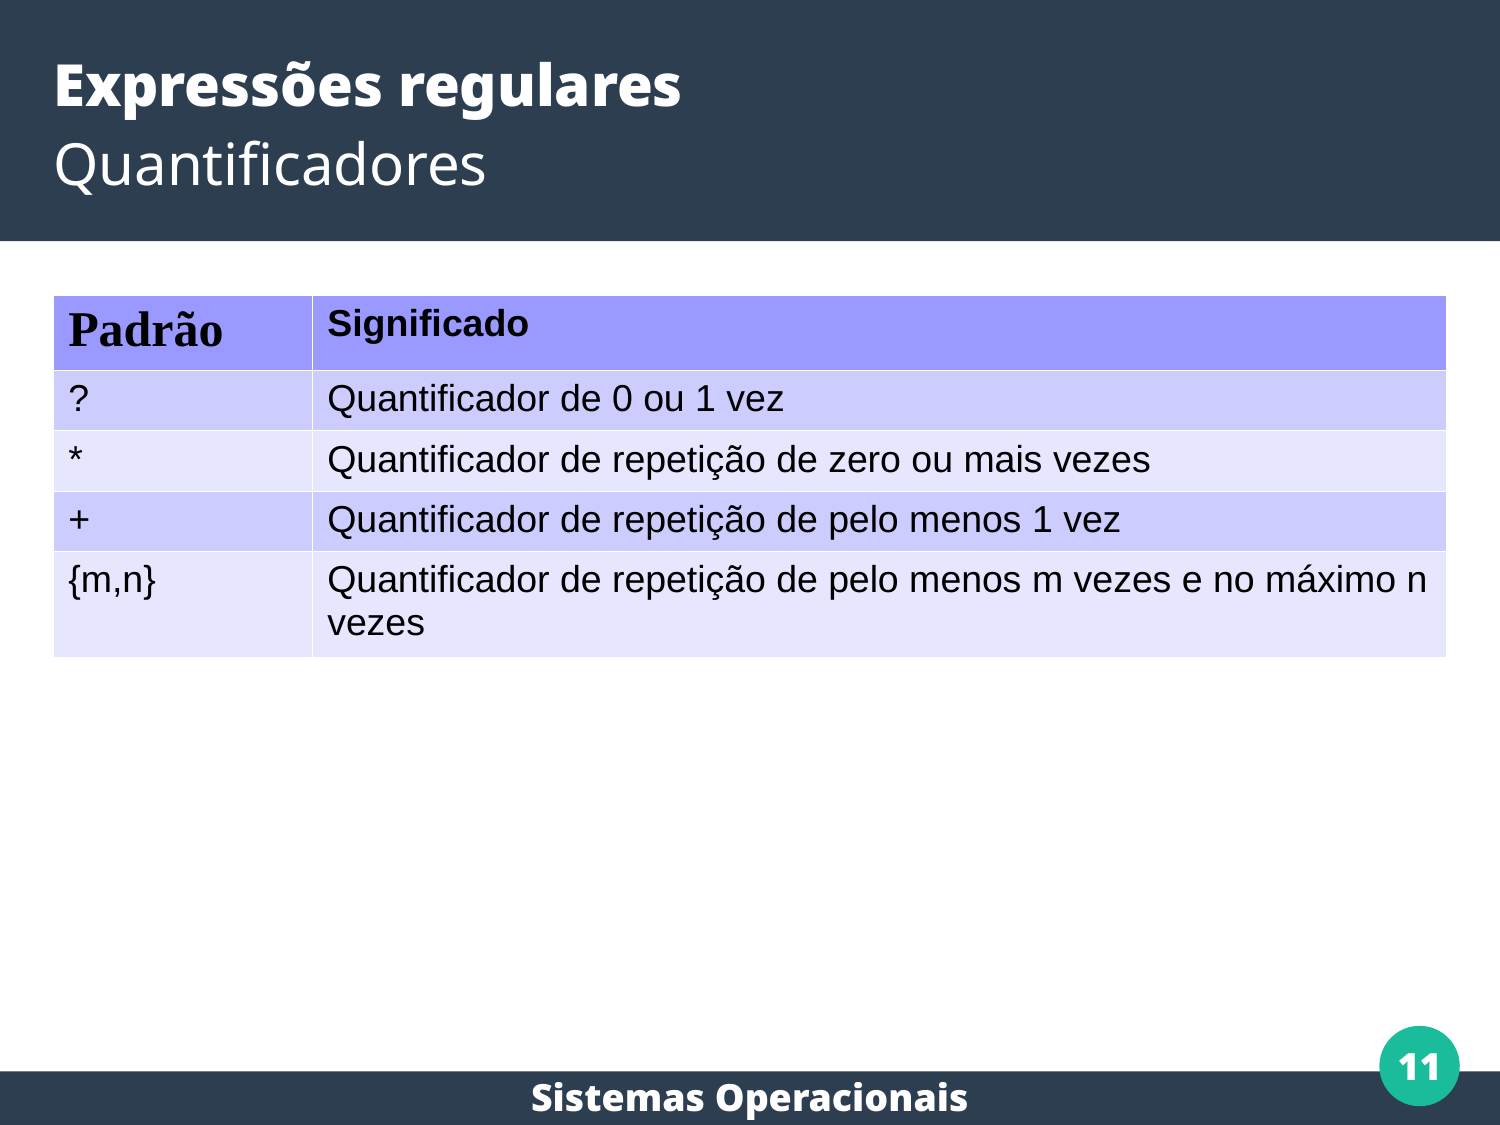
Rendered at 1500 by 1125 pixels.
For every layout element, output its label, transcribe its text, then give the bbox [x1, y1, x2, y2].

table_cell Quantificador de repetição de pelo menos m vezes e no máximo n vezes [313, 552, 1446, 657]
table_cell ? [54, 371, 312, 430]
table_header Significado [313, 296, 1446, 370]
table_cell Quantificador de 0 ou 1 vez [313, 371, 1446, 430]
table_cell {m,n} [54, 552, 312, 657]
table_header Padrão [54, 296, 312, 370]
table_cell + [54, 492, 312, 551]
table_cell Quantificador de repetição de pelo menos 1 vez [313, 492, 1446, 551]
table_cell Quantificador de repetição de zero ou mais vezes [313, 431, 1446, 491]
title Expressões regulares Quantificadores [53, 44, 1447, 188]
table_cell * [54, 431, 312, 491]
